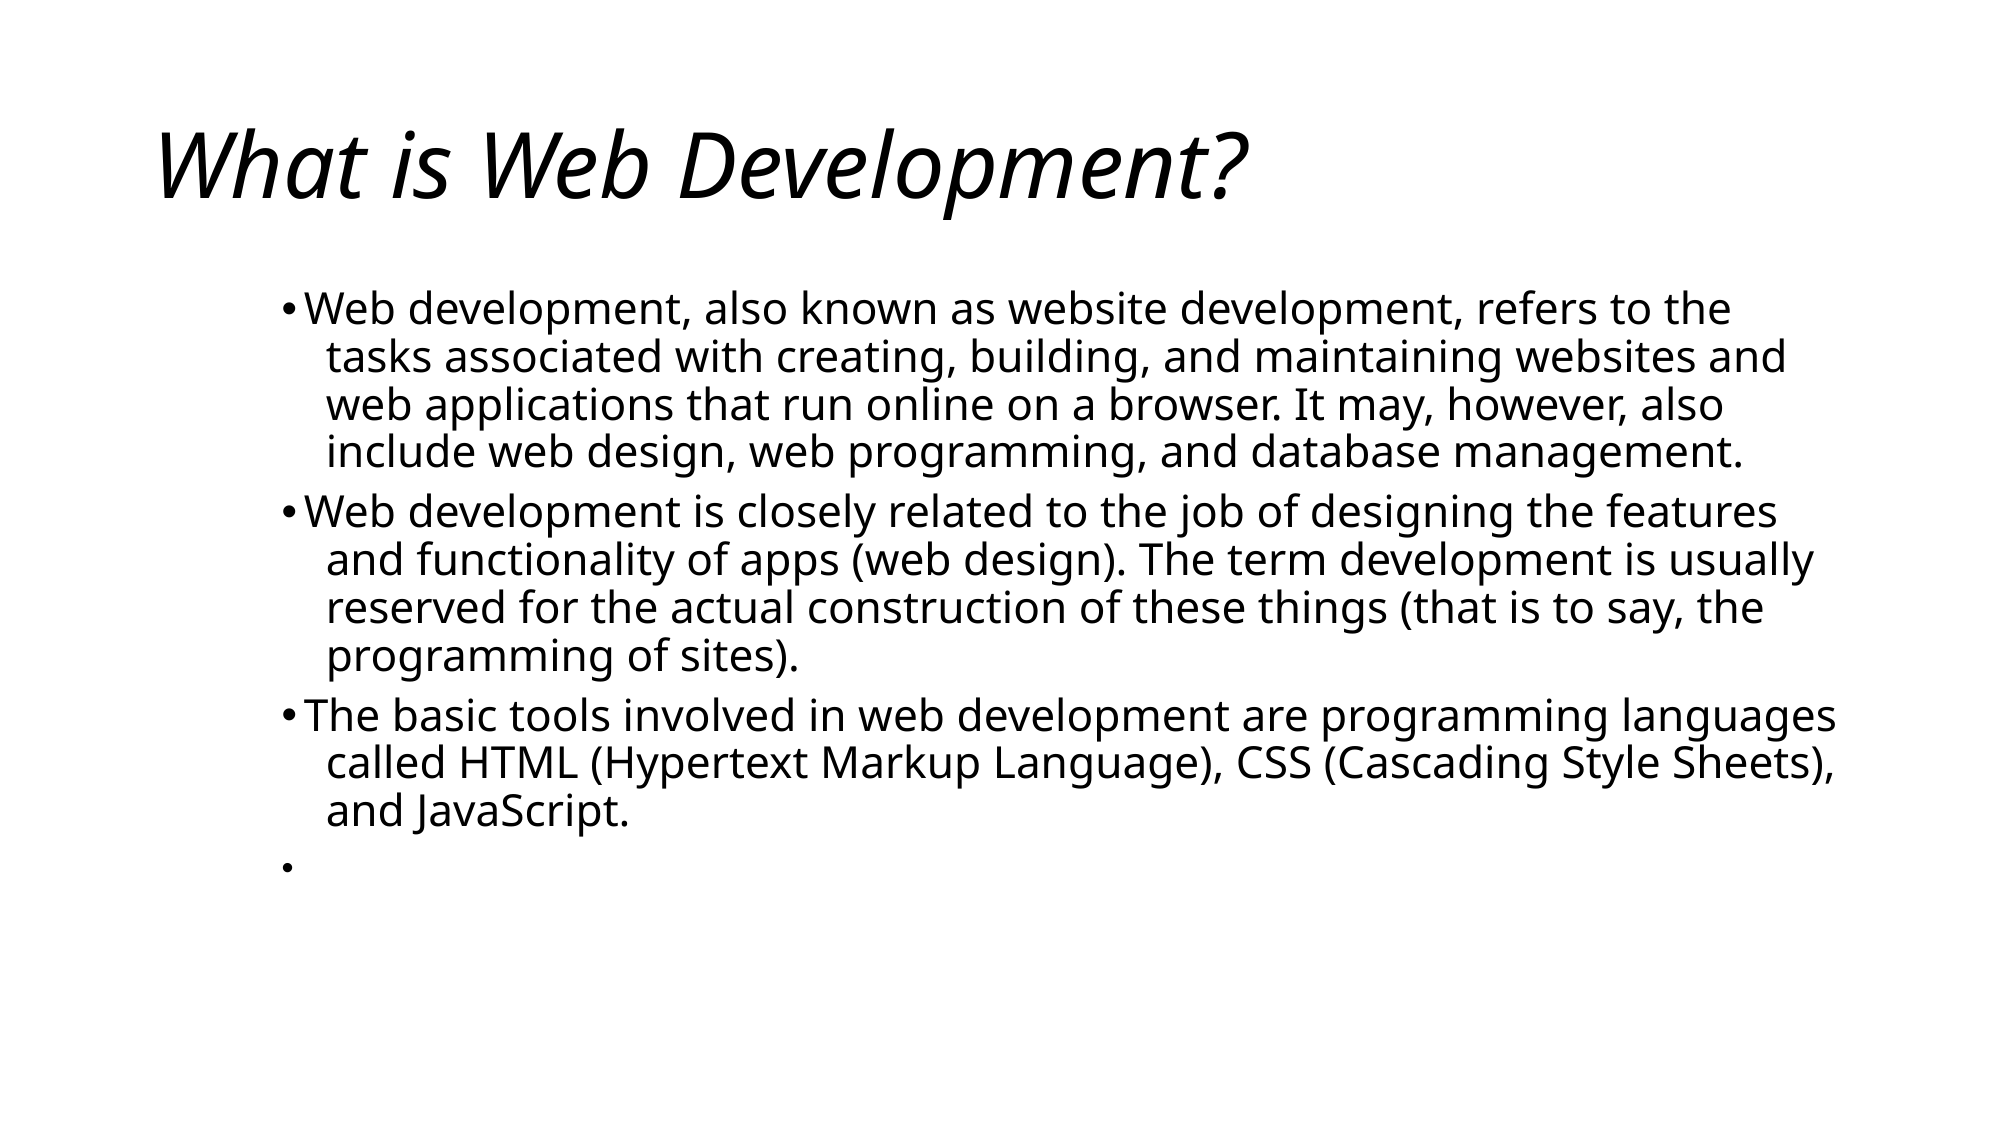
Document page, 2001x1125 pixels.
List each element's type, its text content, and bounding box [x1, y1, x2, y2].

list Web development, also known as website development, refers to the tasks associated with creating, building, and maintaining websites and web applications that run online on a browser. It may, however, also include web design, web programming, and database management. Web development is closely related to the job of designing the features and functionality of apps (web design). The term development is usually reserved for the actual construction of these things (that is to say, the programming of sites). The basic tools involved in web development are programming languages called HTML (Hypertext Markup Language), CSS (Cascading Style Sheets), and JavaScript. [266, 279, 1863, 846]
title What is Web Development? [137, 59, 1863, 278]
